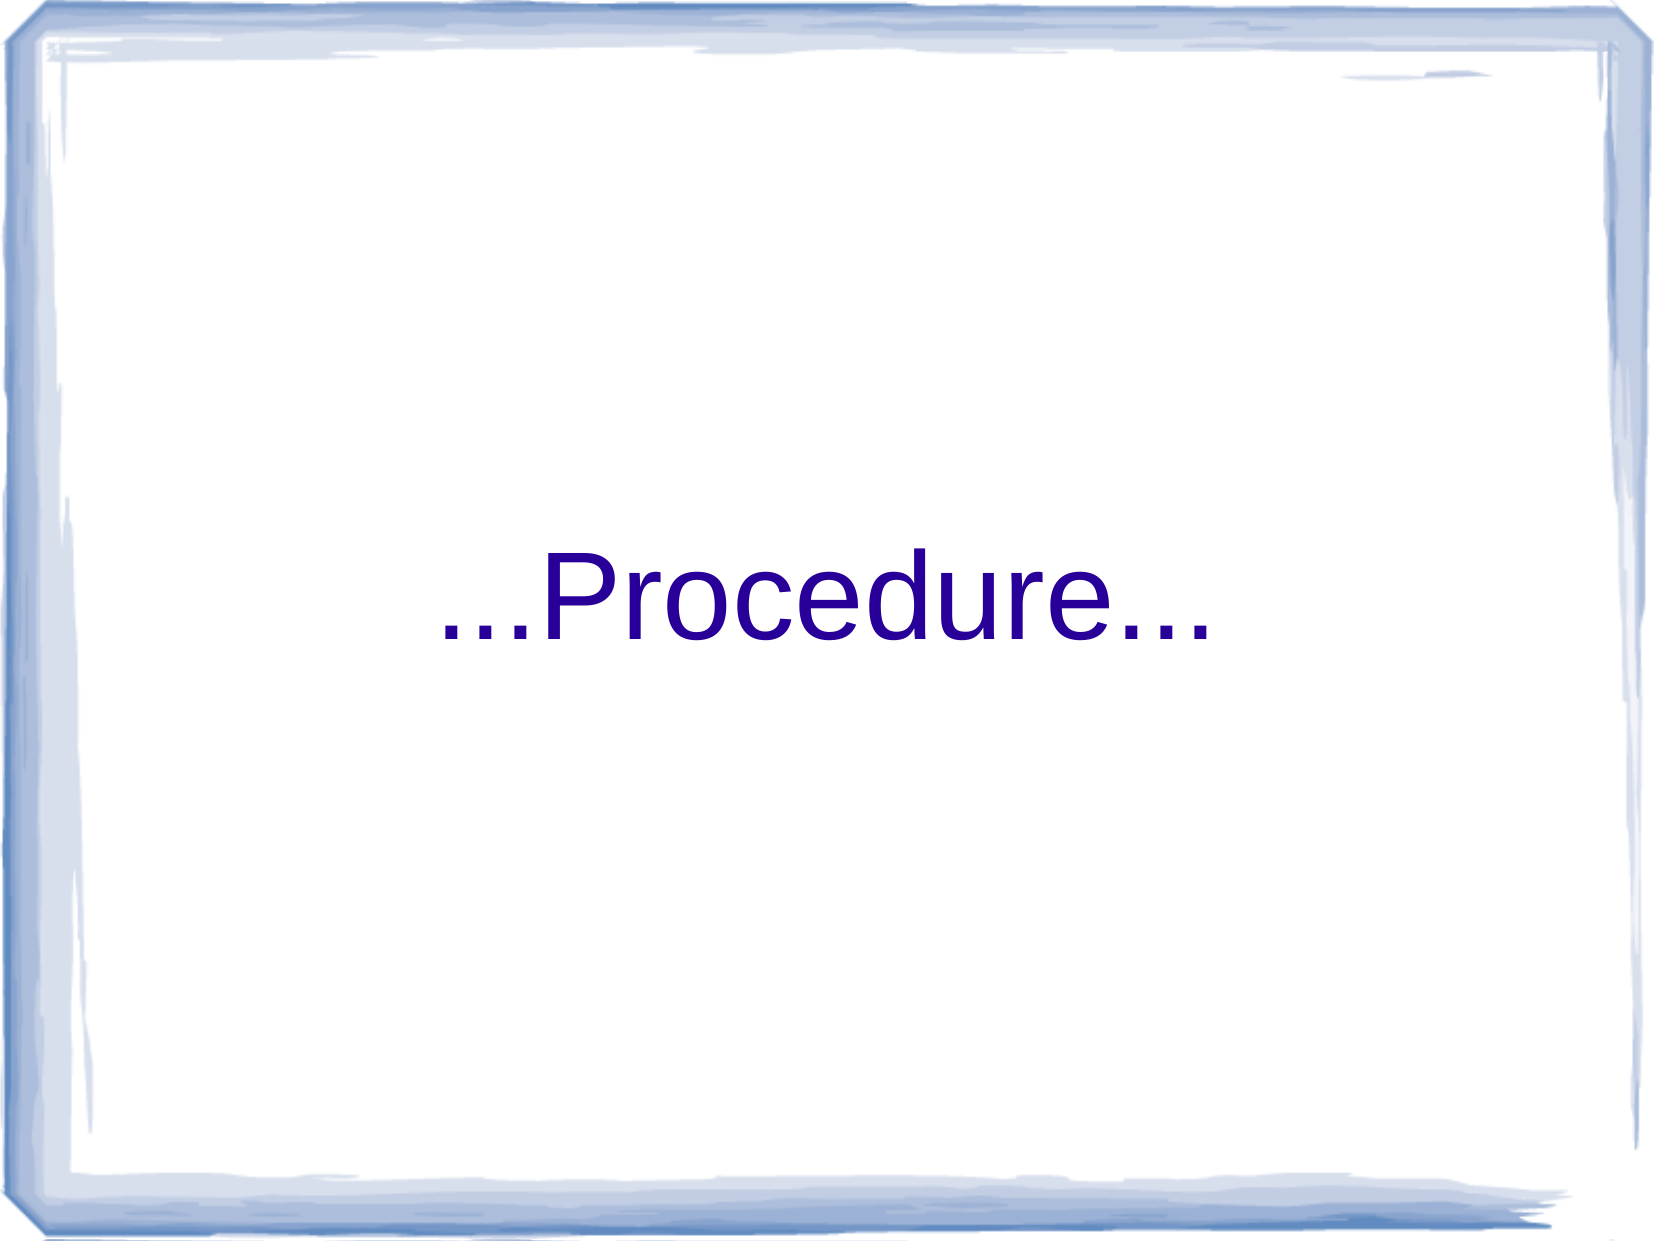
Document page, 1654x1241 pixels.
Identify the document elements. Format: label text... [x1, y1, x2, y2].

subtitle ...Procedure... [82, 56, 1571, 1136]
picture [0, 0, 1654, 1241]
